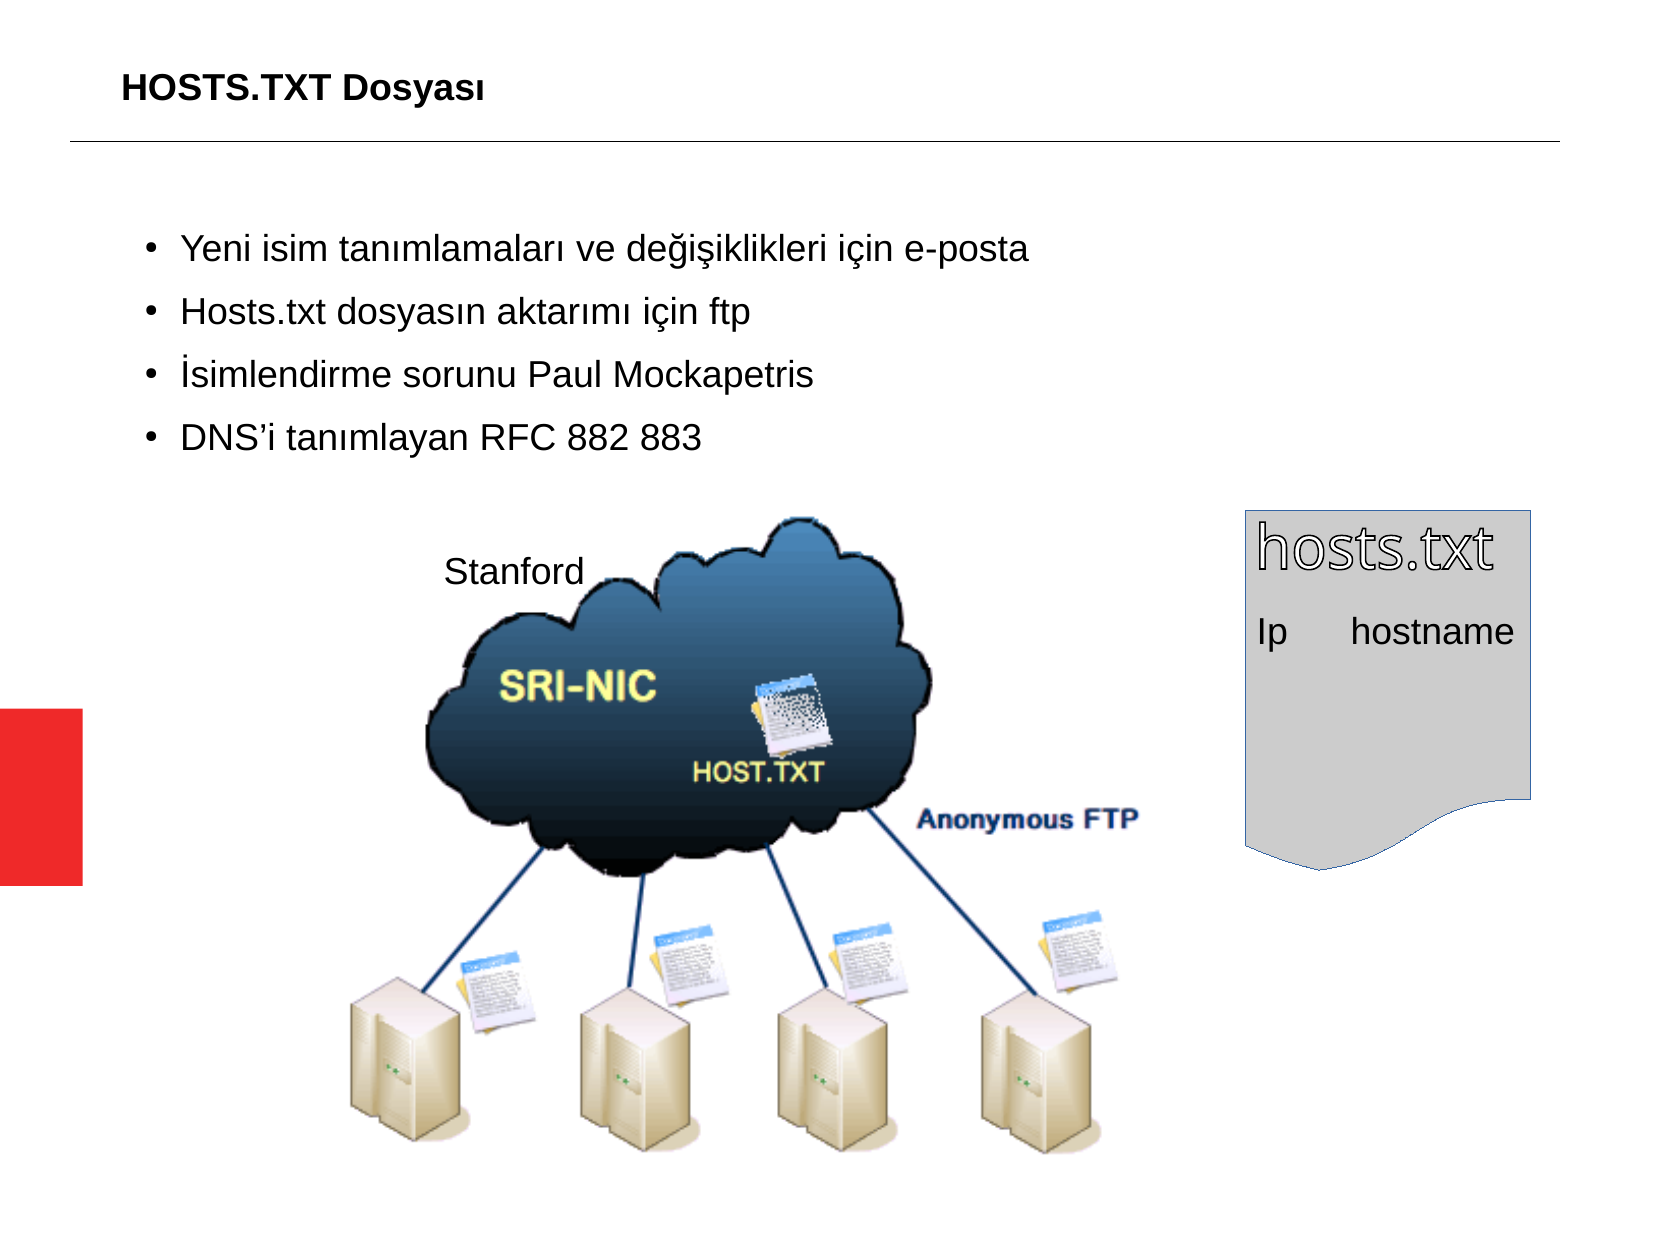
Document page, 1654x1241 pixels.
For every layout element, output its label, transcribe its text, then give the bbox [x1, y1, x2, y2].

text_box hosts.txt [1259, 522, 1287, 569]
text_box [1245, 510, 1531, 603]
text_box hosts.txt [1442, 535, 1472, 569]
text_box HOSTS.TXT Dosyası [106, 59, 1536, 116]
text_box hosts.txt [1421, 528, 1441, 570]
text_box hosts.txt [1294, 535, 1324, 570]
text_box Yeni isim tanımlamaları ve değişiklikleri için e-posta Hosts.txt dosyasın aktarımı için ftp İsimlendirme sorunu Paul Mockapetris DNS’i tanımlayan RFC 882 883 [129, 199, 1512, 508]
text_box hosts.txt [1329, 535, 1353, 570]
text_box hosts.txt [1473, 528, 1493, 570]
text_box hosts.txt [1379, 535, 1402, 570]
text_box [1245, 661, 1531, 871]
text_box Ip hostname [1241, 603, 1531, 661]
text_box Stanford [428, 543, 601, 601]
text_box hosts.txt [1355, 528, 1375, 570]
picture [300, 497, 1171, 1186]
